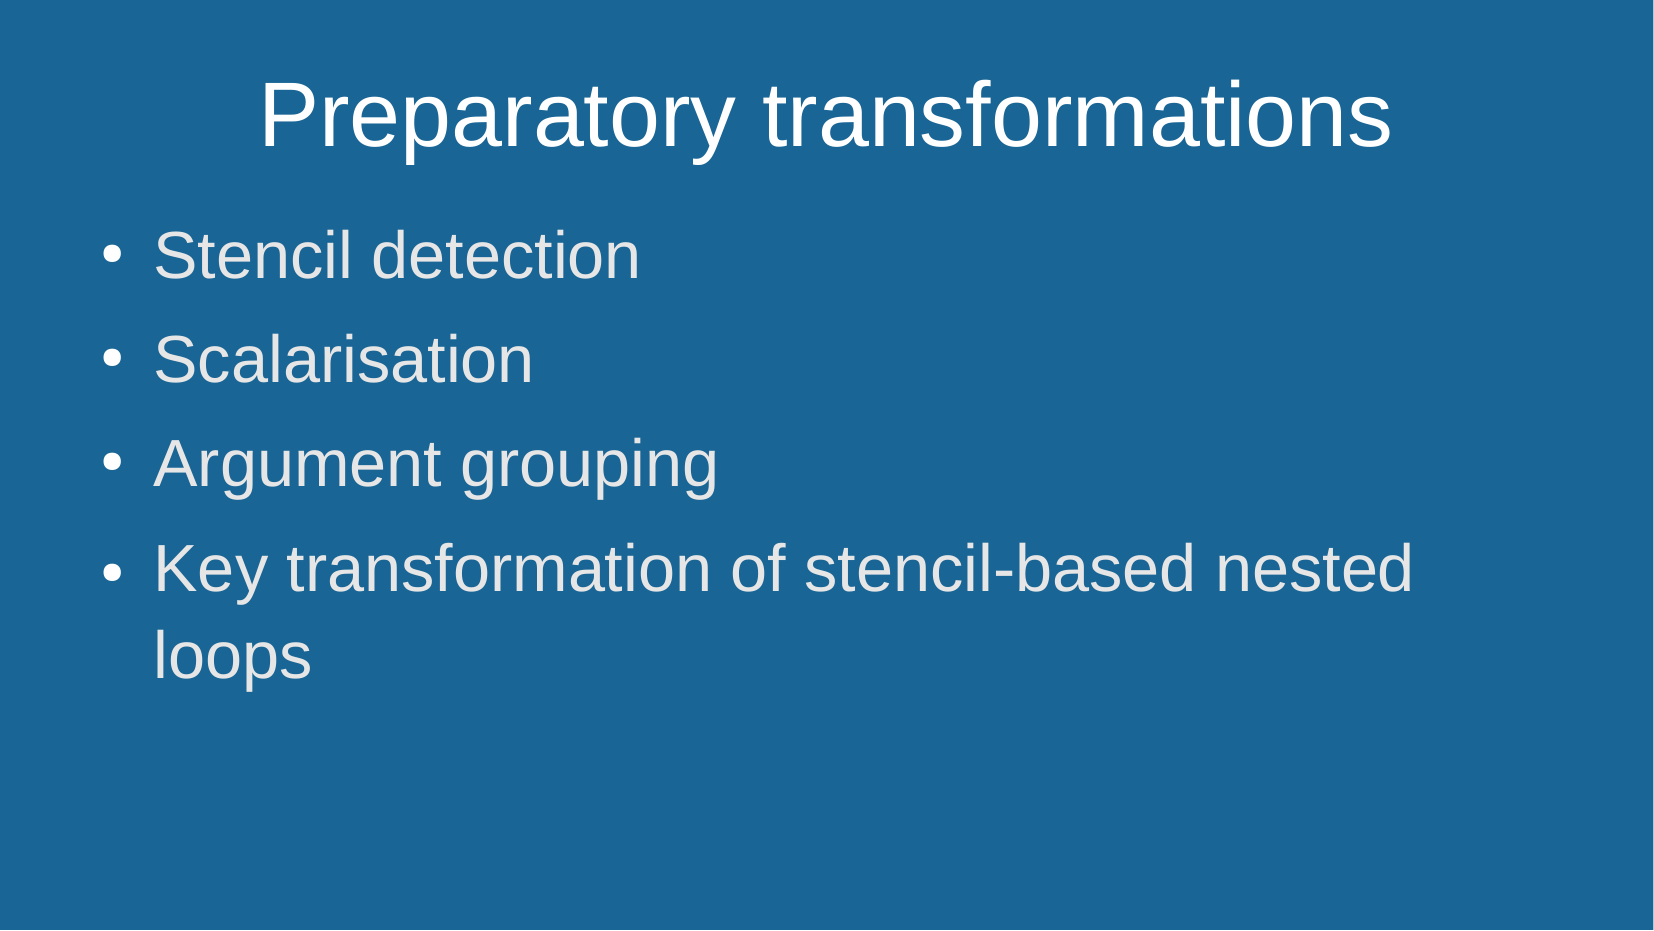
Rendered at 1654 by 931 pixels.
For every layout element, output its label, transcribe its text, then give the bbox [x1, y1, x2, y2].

title Preparatory transformations [82, 37, 1571, 193]
list Stencil detection Scalarisation Argument grouping ﻿Key transformation of stencil-based nested loops [82, 217, 1571, 758]
